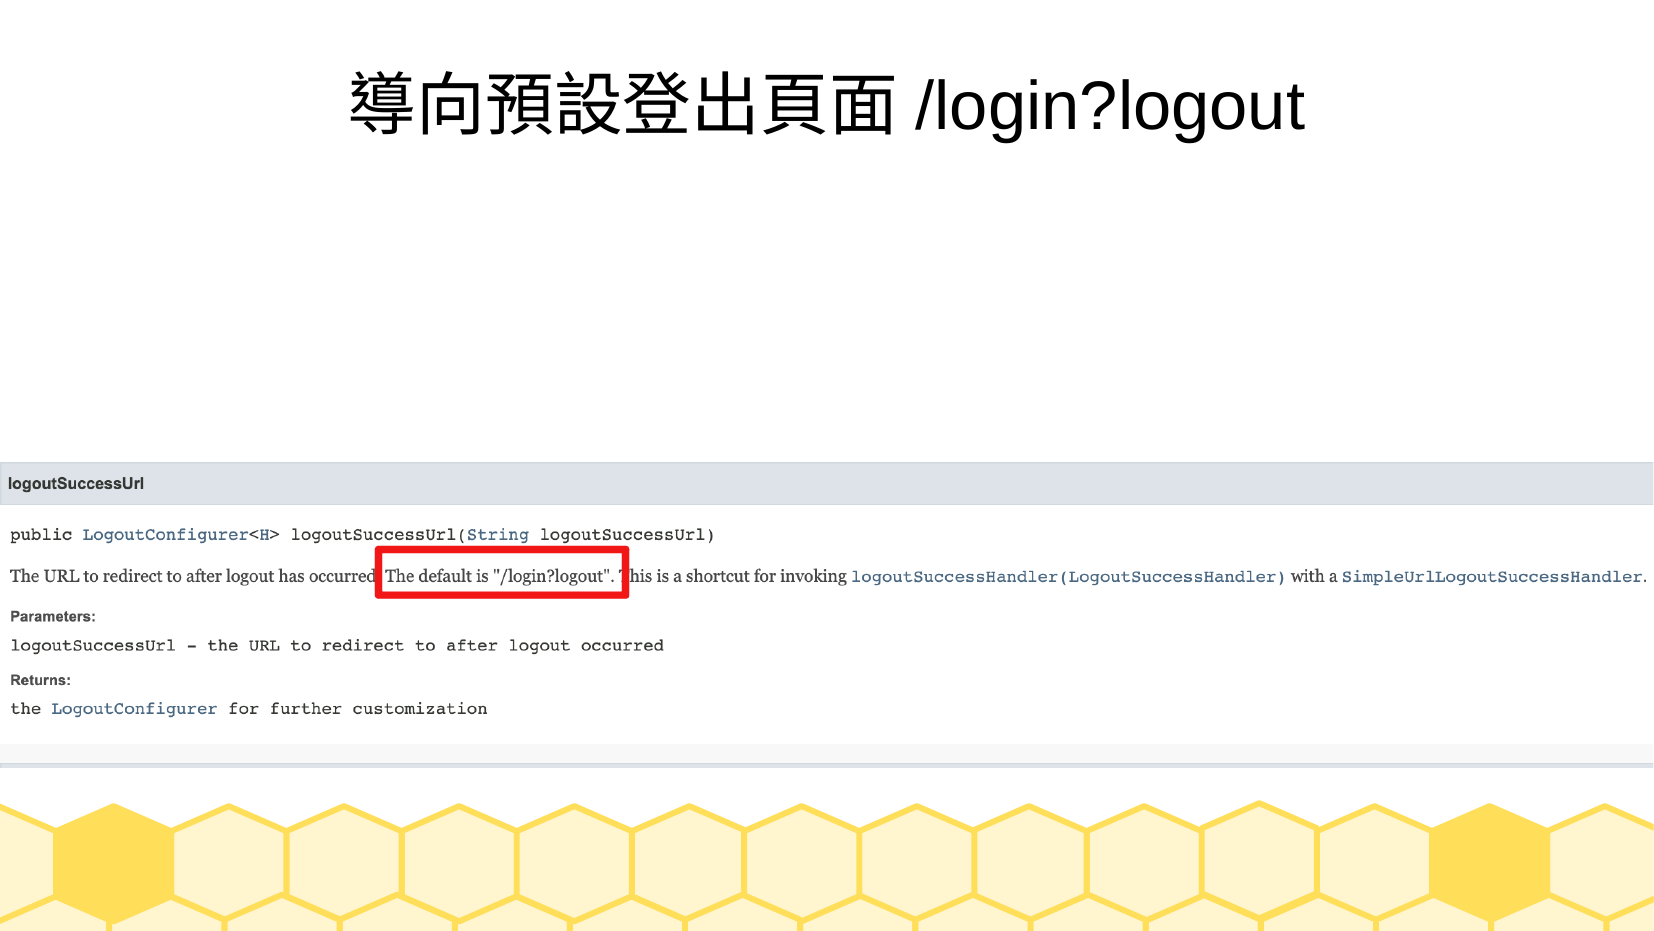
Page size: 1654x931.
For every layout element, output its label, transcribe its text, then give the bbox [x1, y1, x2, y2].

title 導向預設登出頁面 /login?logout [88, 29, 1565, 178]
picture [0, 462, 1654, 768]
